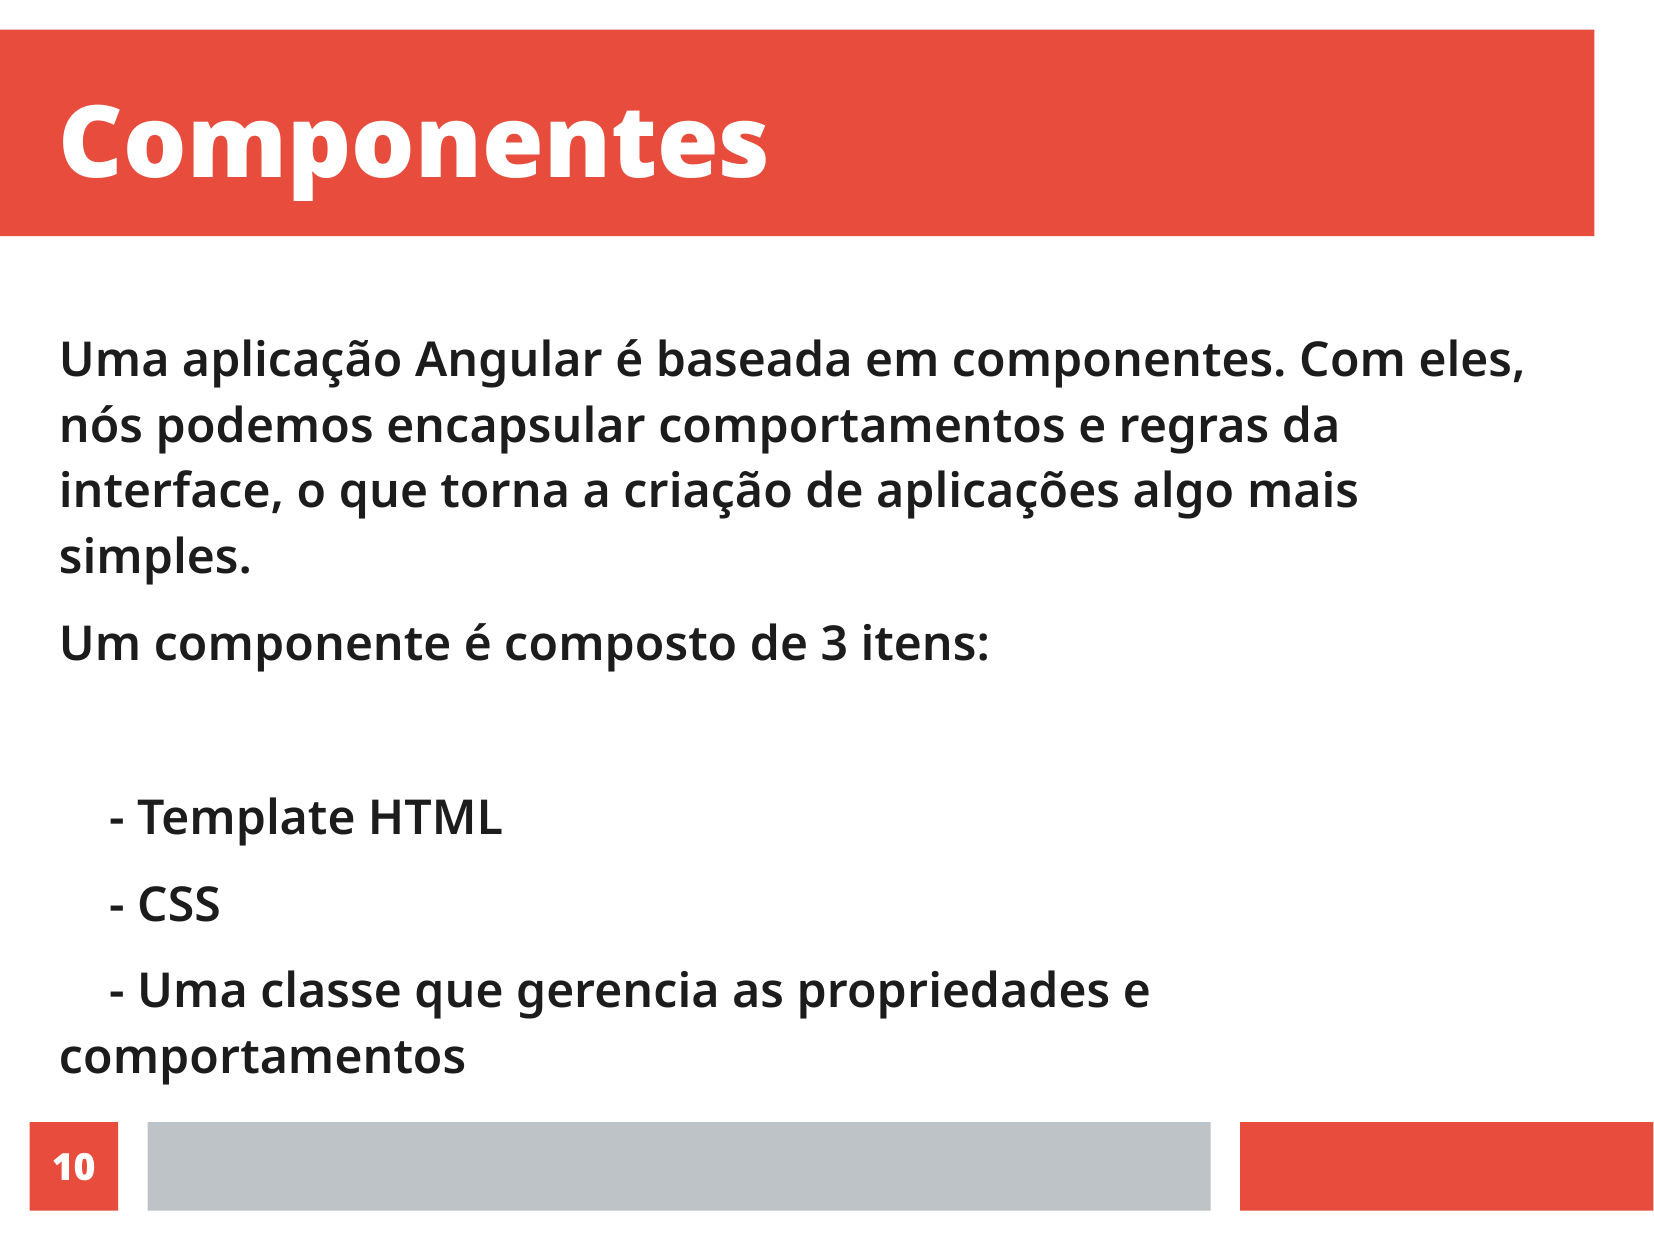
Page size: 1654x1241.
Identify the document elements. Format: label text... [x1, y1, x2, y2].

list Uma aplicação Angular é baseada em componentes. Com eles, nós podemos encapsular comportamentos e regras da interface, o que torna a criação de aplicações algo mais simples. Um componente é composto de 3 itens: - Template HTML - CSS - Uma classe que gerencia as propriedades e comportamentos [59, 324, 1565, 1093]
title Componentes [59, 59, 1595, 207]
